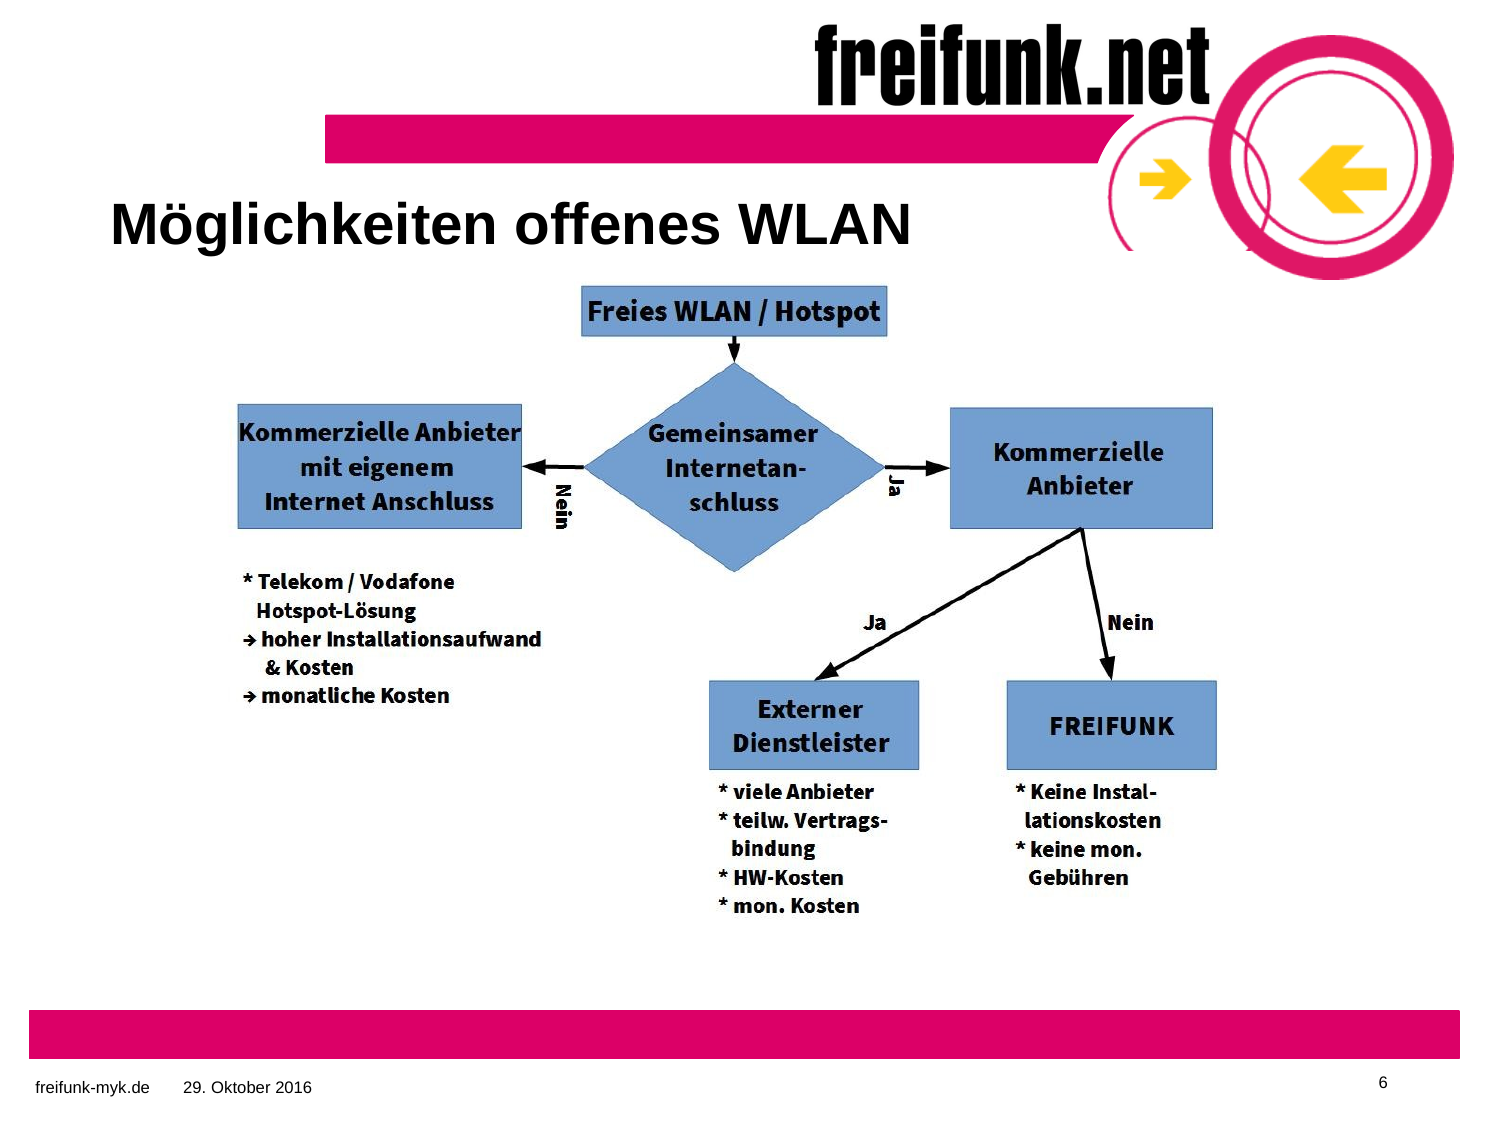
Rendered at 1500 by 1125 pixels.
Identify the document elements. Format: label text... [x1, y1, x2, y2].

picture [198, 24, 1454, 996]
title Möglichkeiten offenes WLAN [110, 160, 1093, 282]
